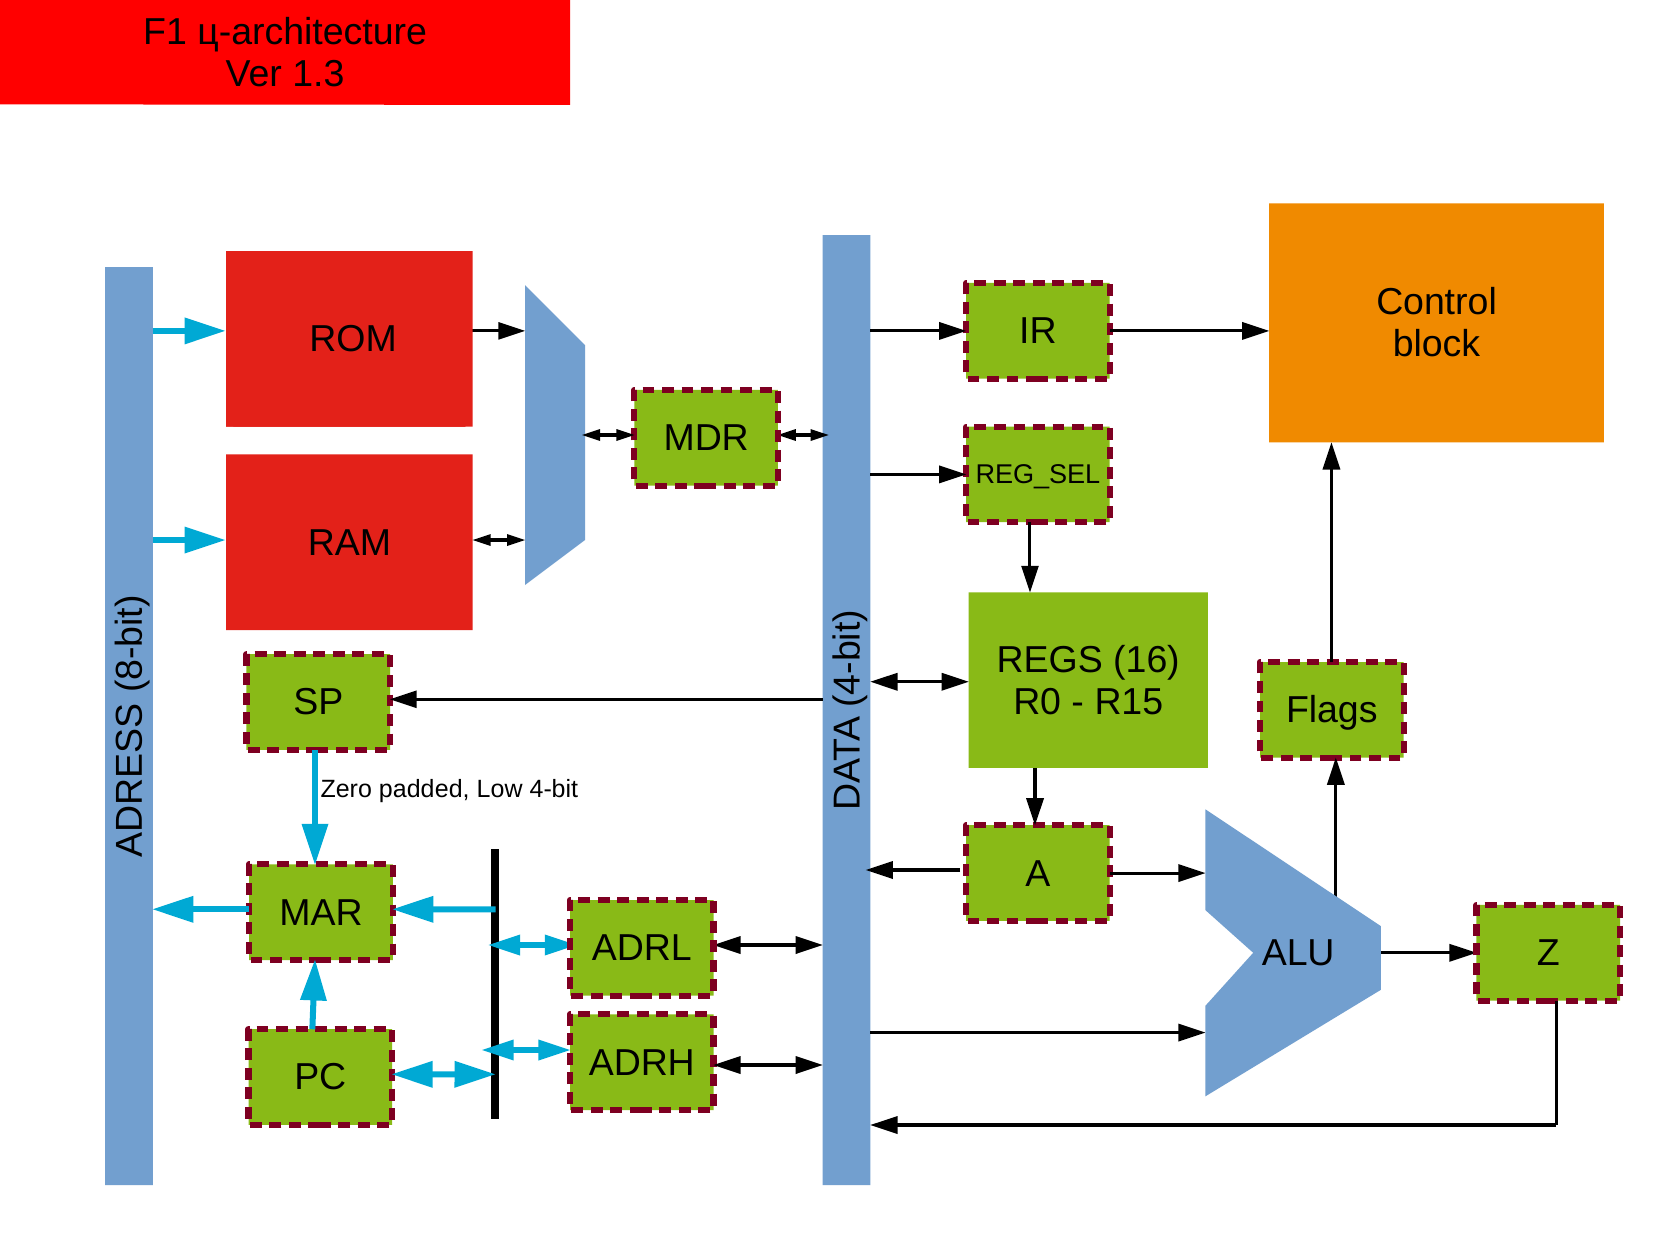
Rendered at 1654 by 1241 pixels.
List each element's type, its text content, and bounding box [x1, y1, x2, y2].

text_box A [966, 825, 1110, 921]
text_box MDR [634, 389, 778, 486]
text_box ADRH [570, 1014, 714, 1111]
text_box ADRL [570, 900, 714, 996]
text_box REGS (16) R0 - R15 [968, 592, 1208, 768]
text_box PC [248, 1029, 393, 1125]
text_box SP [246, 654, 391, 750]
text_box DATA (4-bit) [822, 235, 871, 1186]
text_box [525, 285, 586, 586]
text_box Control block [1269, 203, 1604, 443]
text_box IR [966, 282, 1110, 379]
text_box Zero padded, Low 4-bit [305, 766, 621, 811]
text_box MAR [249, 864, 393, 961]
text_box Flags [1260, 662, 1404, 758]
text_box Z [1476, 904, 1621, 1001]
text_box REG_SEL [966, 426, 1110, 523]
text_box RAM [226, 454, 473, 631]
text_box F1 ц-architecture Ver 1.3 [0, 0, 571, 105]
text_box ROM [226, 251, 233, 427]
text_box ALU [1205, 809, 1381, 1097]
text_box ADRESS (8-bit) [105, 267, 153, 1186]
text_box ROM [233, 251, 473, 427]
